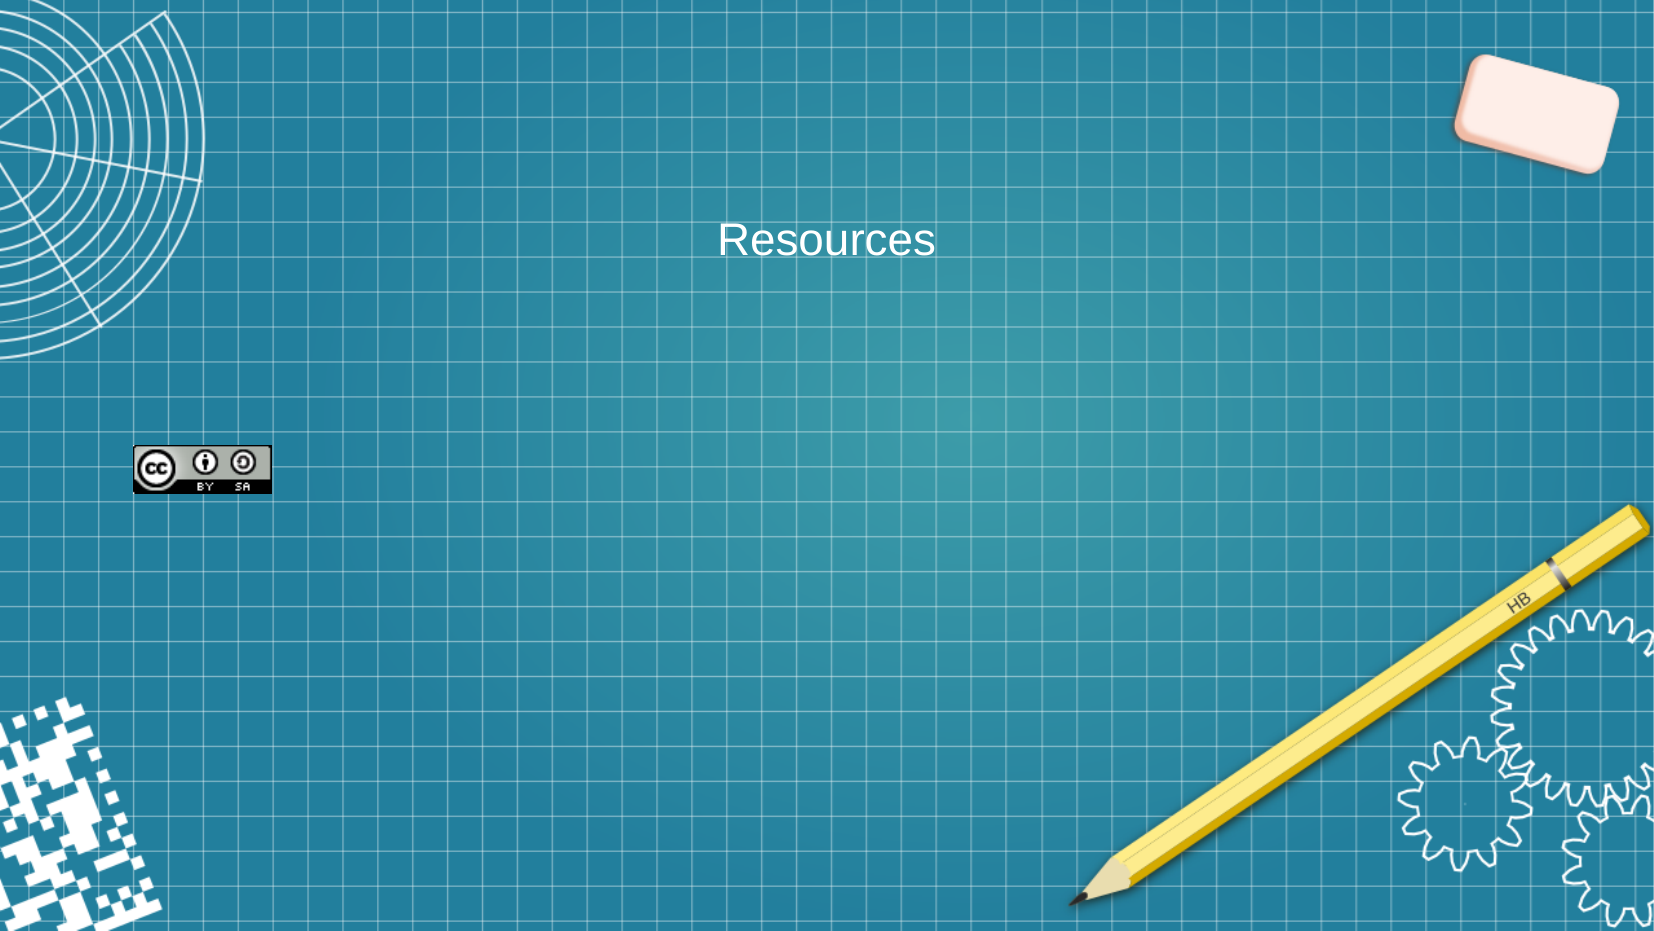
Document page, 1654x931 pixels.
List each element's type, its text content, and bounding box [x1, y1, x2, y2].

title Resources [82, 132, 1571, 346]
picture [0, 0, 1654, 931]
